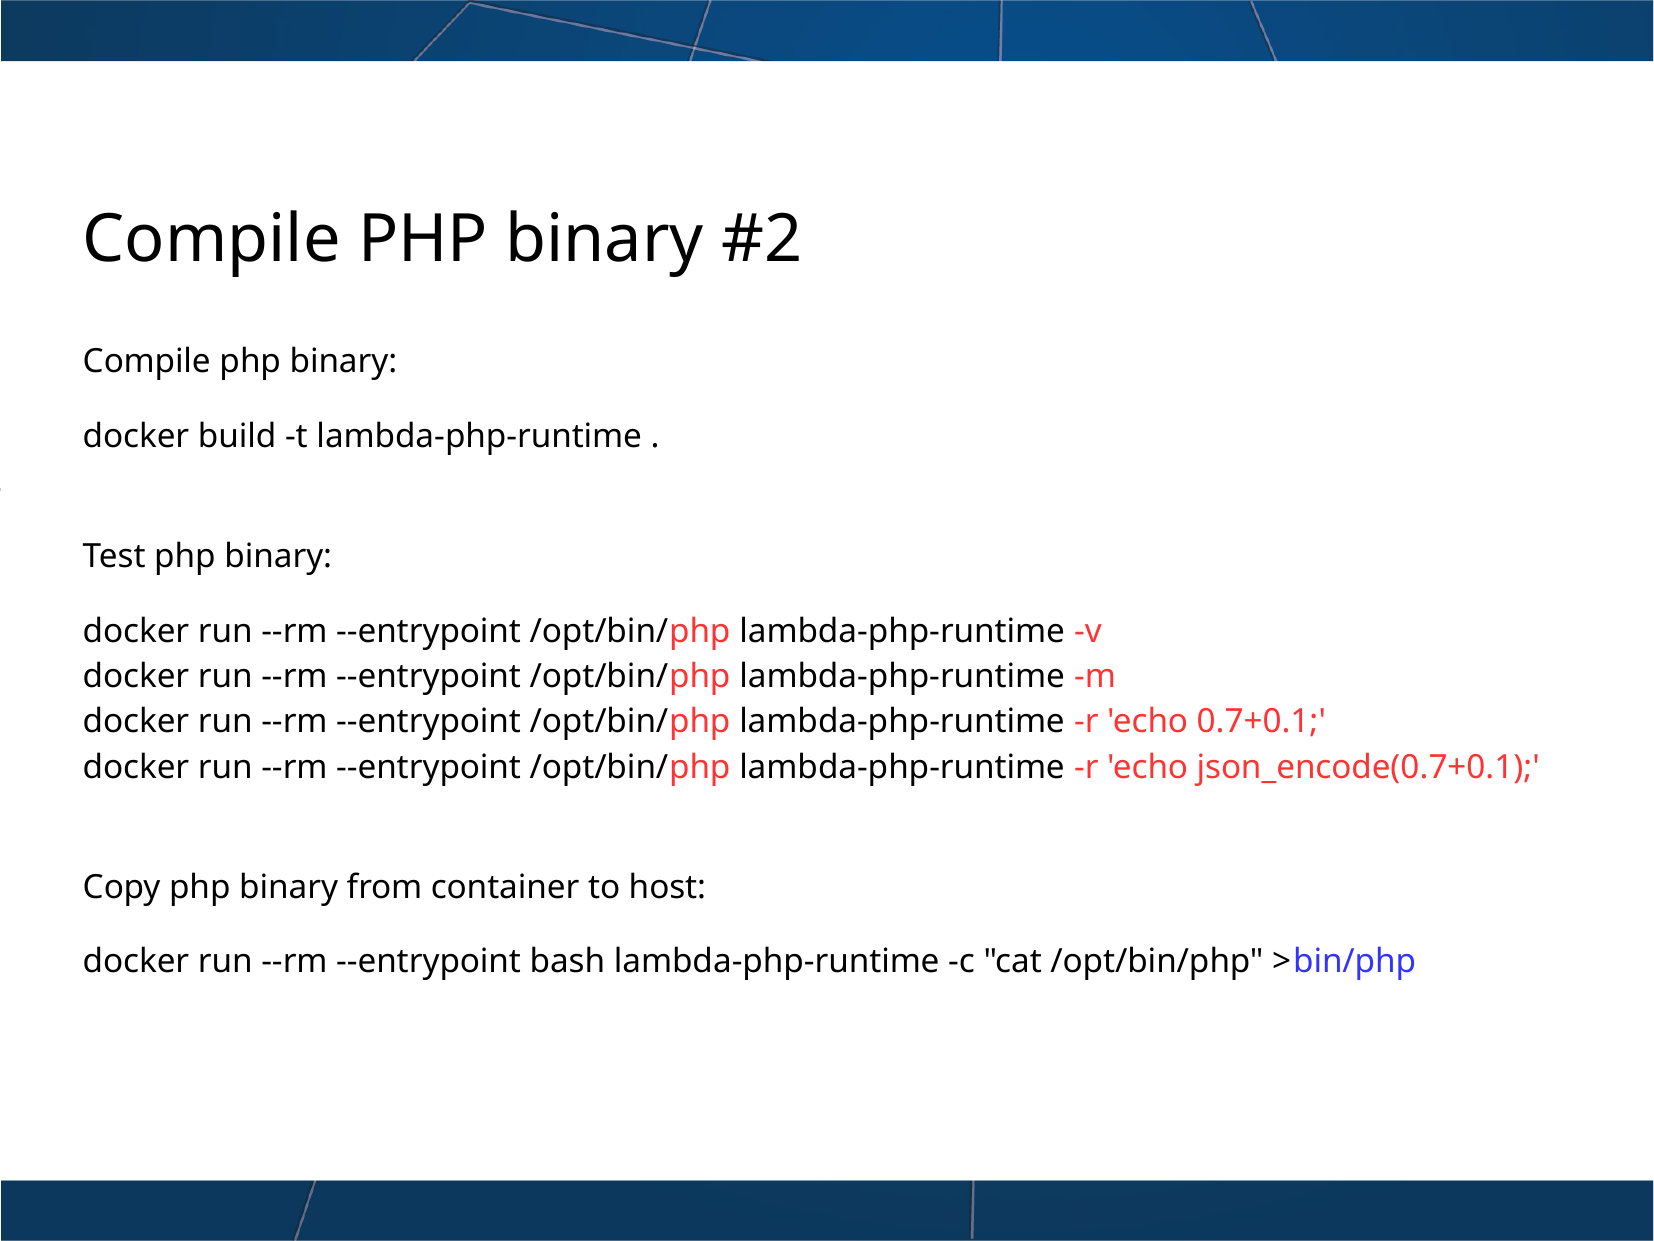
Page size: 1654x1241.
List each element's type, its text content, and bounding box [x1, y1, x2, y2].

list Compile php binary: docker build -t lambda-php-runtime . Test php binary: docker run --rm --entrypoint /opt/bin/php lambda-php-runtime -v docker run --rm --entrypoint /opt/bin/php lambda-php-runtime -m docker run --rm --entrypoint /opt/bin/php lambda-php-runtime -r 'echo 0.7+0.1;' docker run --rm --entrypoint /opt/bin/php lambda-php-runtime -r 'echo json_encode(0.7+0.1);' Copy php binary from container to host: docker run --rm --entrypoint bash lambda-php-runtime -c "cat /opt/bin/php" >bin/php [82, 337, 1571, 1137]
title Compile PHP binary #2 [82, 139, 1571, 332]
picture [0, 0, 1654, 1241]
